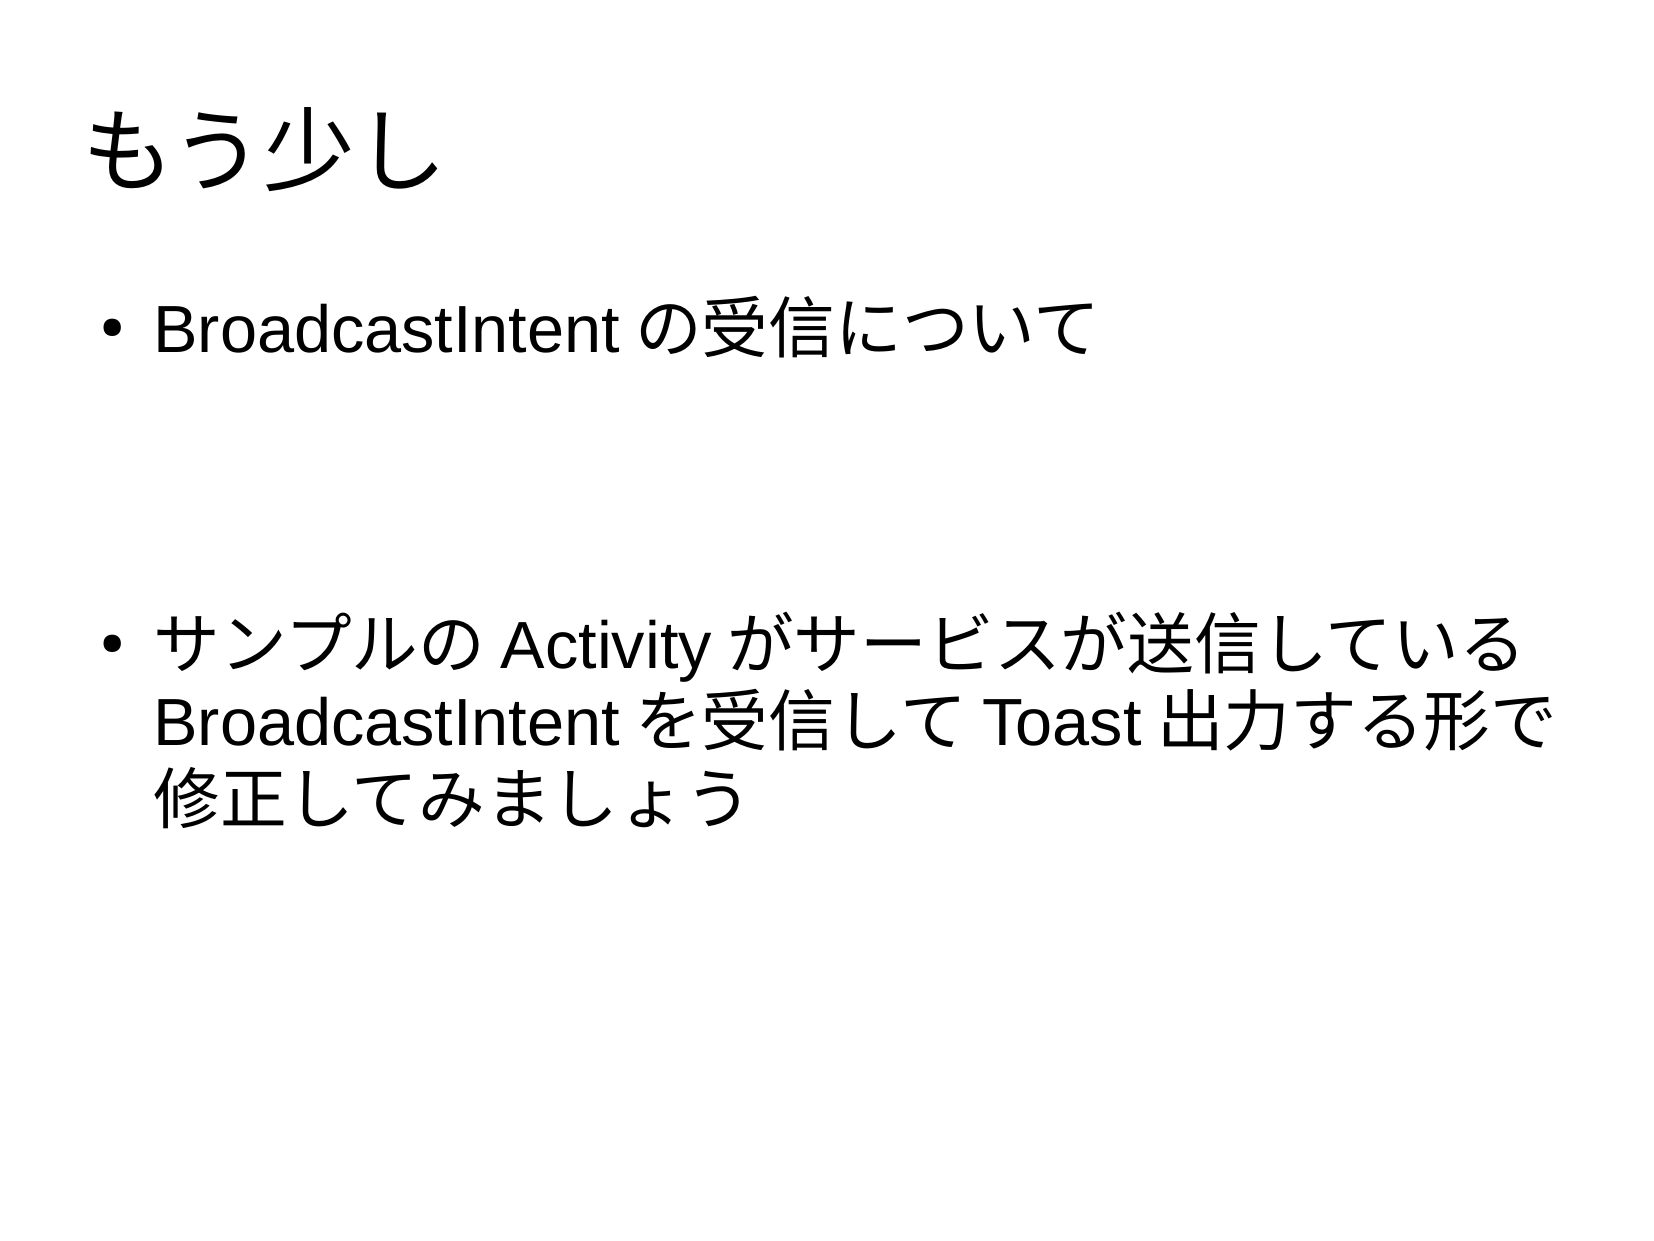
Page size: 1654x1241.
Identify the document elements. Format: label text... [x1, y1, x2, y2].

title もう少し [82, 56, 1571, 250]
list BroadcastIntentの受信について サンプルのActivityがサービスが送信しているBroadcastIntentを受信してToast出力する形で修正してみましょう [82, 290, 1571, 1109]
